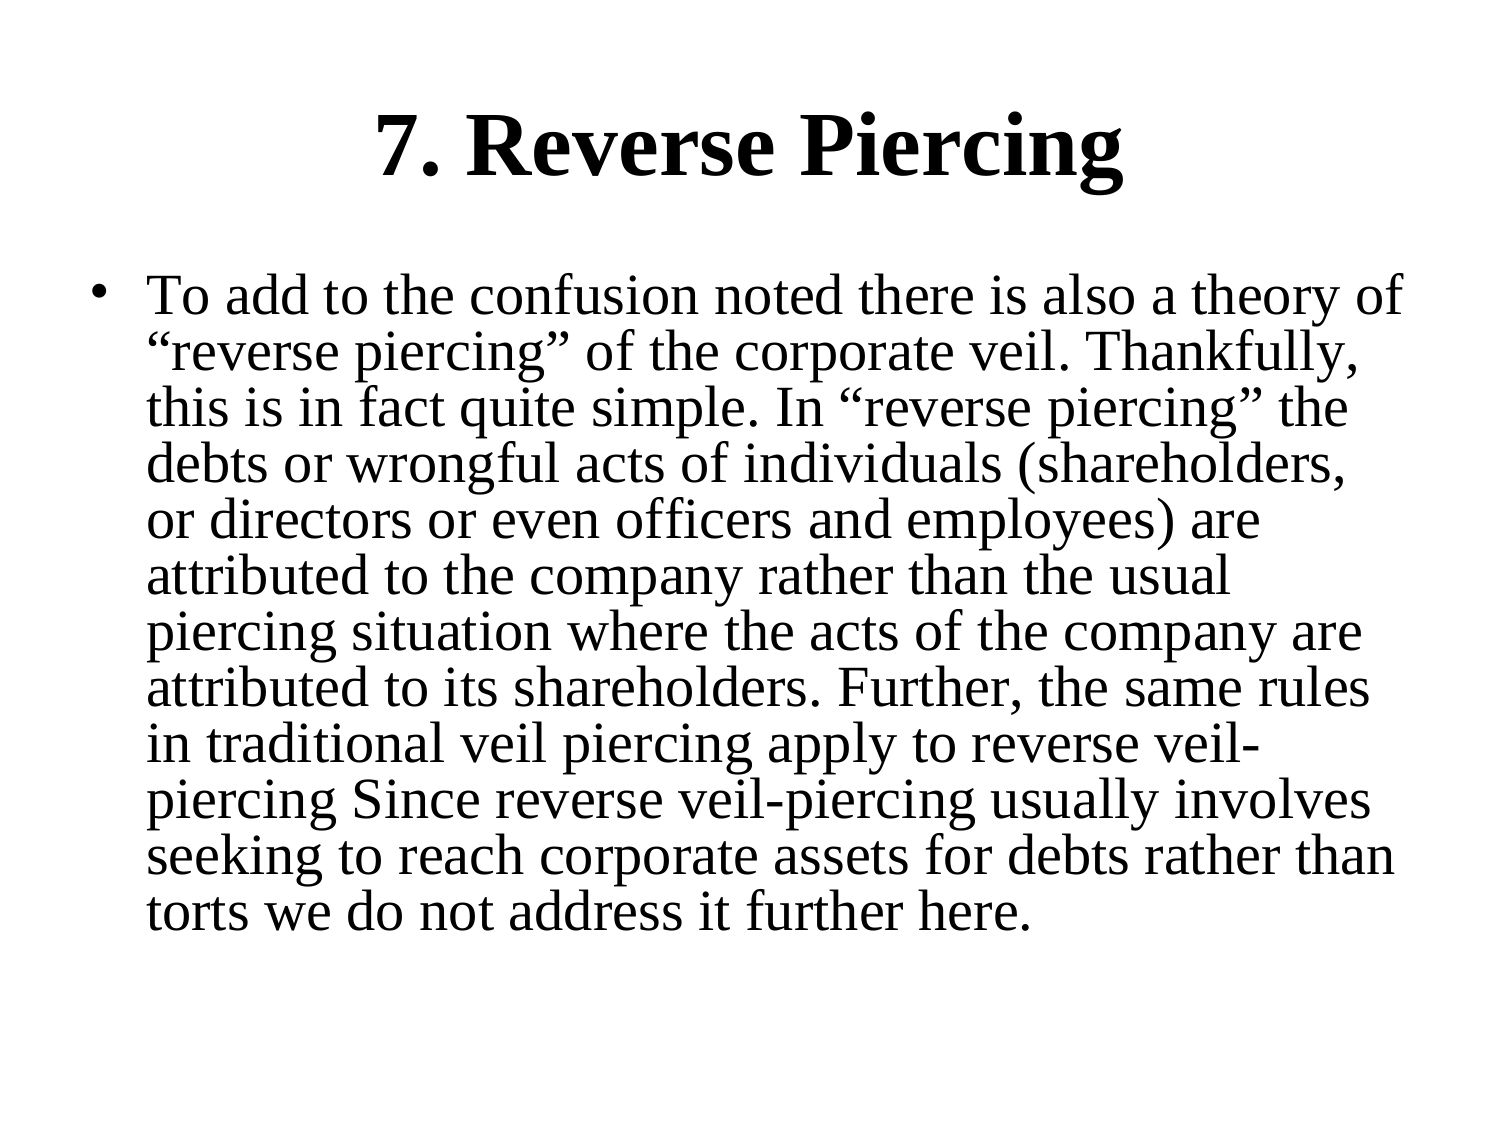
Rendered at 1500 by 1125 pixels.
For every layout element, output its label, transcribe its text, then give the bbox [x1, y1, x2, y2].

title 7. Reverse Piercing [75, 45, 1426, 233]
list To add to the confusion noted there is also a theory of “reverse piercing” of the corporate veil. Thankfully, this is in fact quite simple. In “reverse piercing” the debts or wrongful acts of individuals (shareholders, or directors or even officers and employees) are attributed to the company rather than the usual piercing situation where the acts of the company are attributed to its shareholders. Further, the same rules in traditional veil piercing apply to reverse veil-piercing Since reverse veil-piercing usually involves seeking to reach corporate assets for debts rather than torts we do not address it further here. [75, 262, 1426, 1005]
